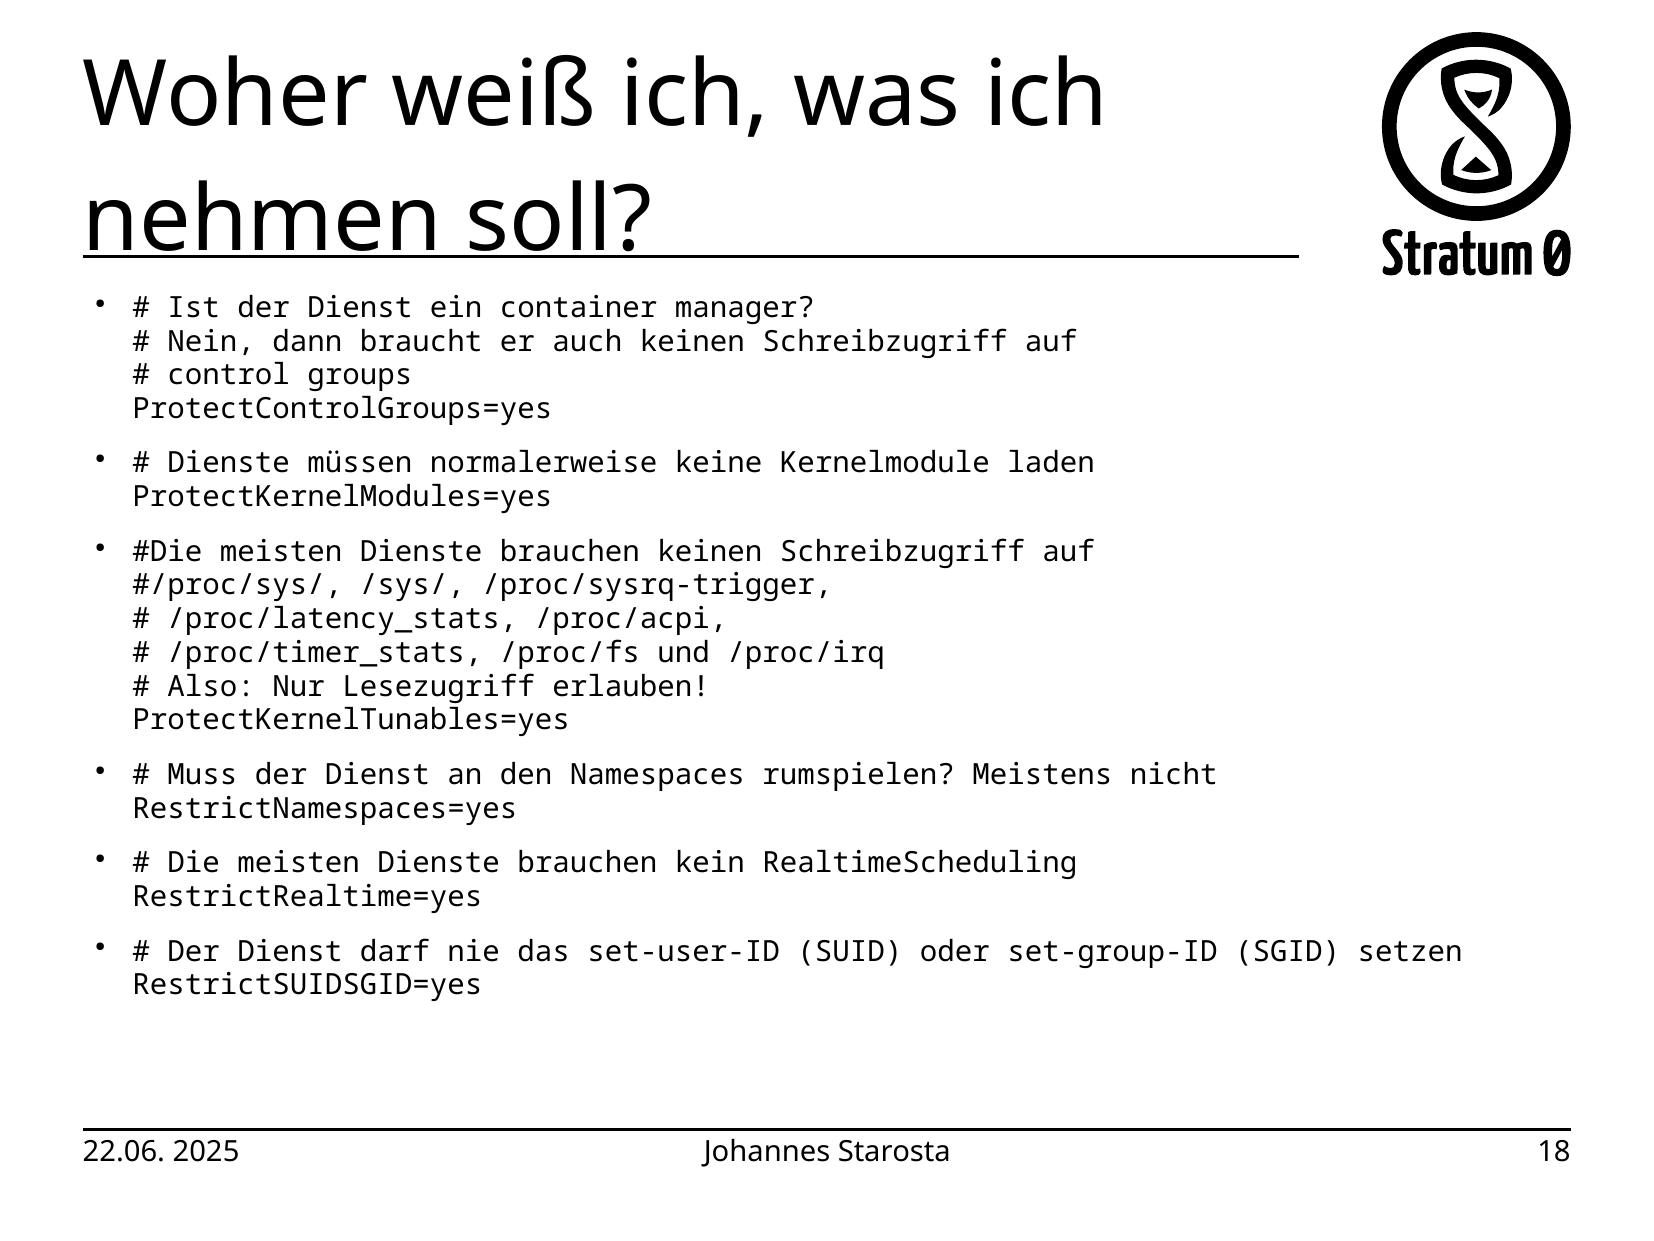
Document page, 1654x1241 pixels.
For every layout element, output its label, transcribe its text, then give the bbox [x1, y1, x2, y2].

title Woher weiß ich, was ich nehmen soll? [82, 49, 1300, 257]
list # Ist der Dienst ein container manager? # Nein, dann braucht er auch keinen Schreibzugriff auf # control groups ProtectControlGroups=yes # Dienste müssen normalerweise keine Kernelmodule laden ProtectKernelModules=yes #Die meisten Dienste brauchen keinen Schreibzugriff auf #/proc/sys/, /sys/, /proc/sysrq-trigger, # /proc/latency_stats, /proc/acpi, # /proc/timer_stats, /proc/fs und /proc/irq # Also: Nur Lesezugriff erlauben! ProtectKernelTunables=yes # Muss der Dienst an den Namespaces rumspielen? Meistens nicht RestrictNamespaces=yes # Die meisten Dienste brauchen kein RealtimeScheduling RestrictRealtime=yes # Der Dienst darf nie das set-user-ID (SUID) oder set-group-ID (SGID) setzen RestrictSUIDSGID=yes [82, 290, 1538, 1010]
